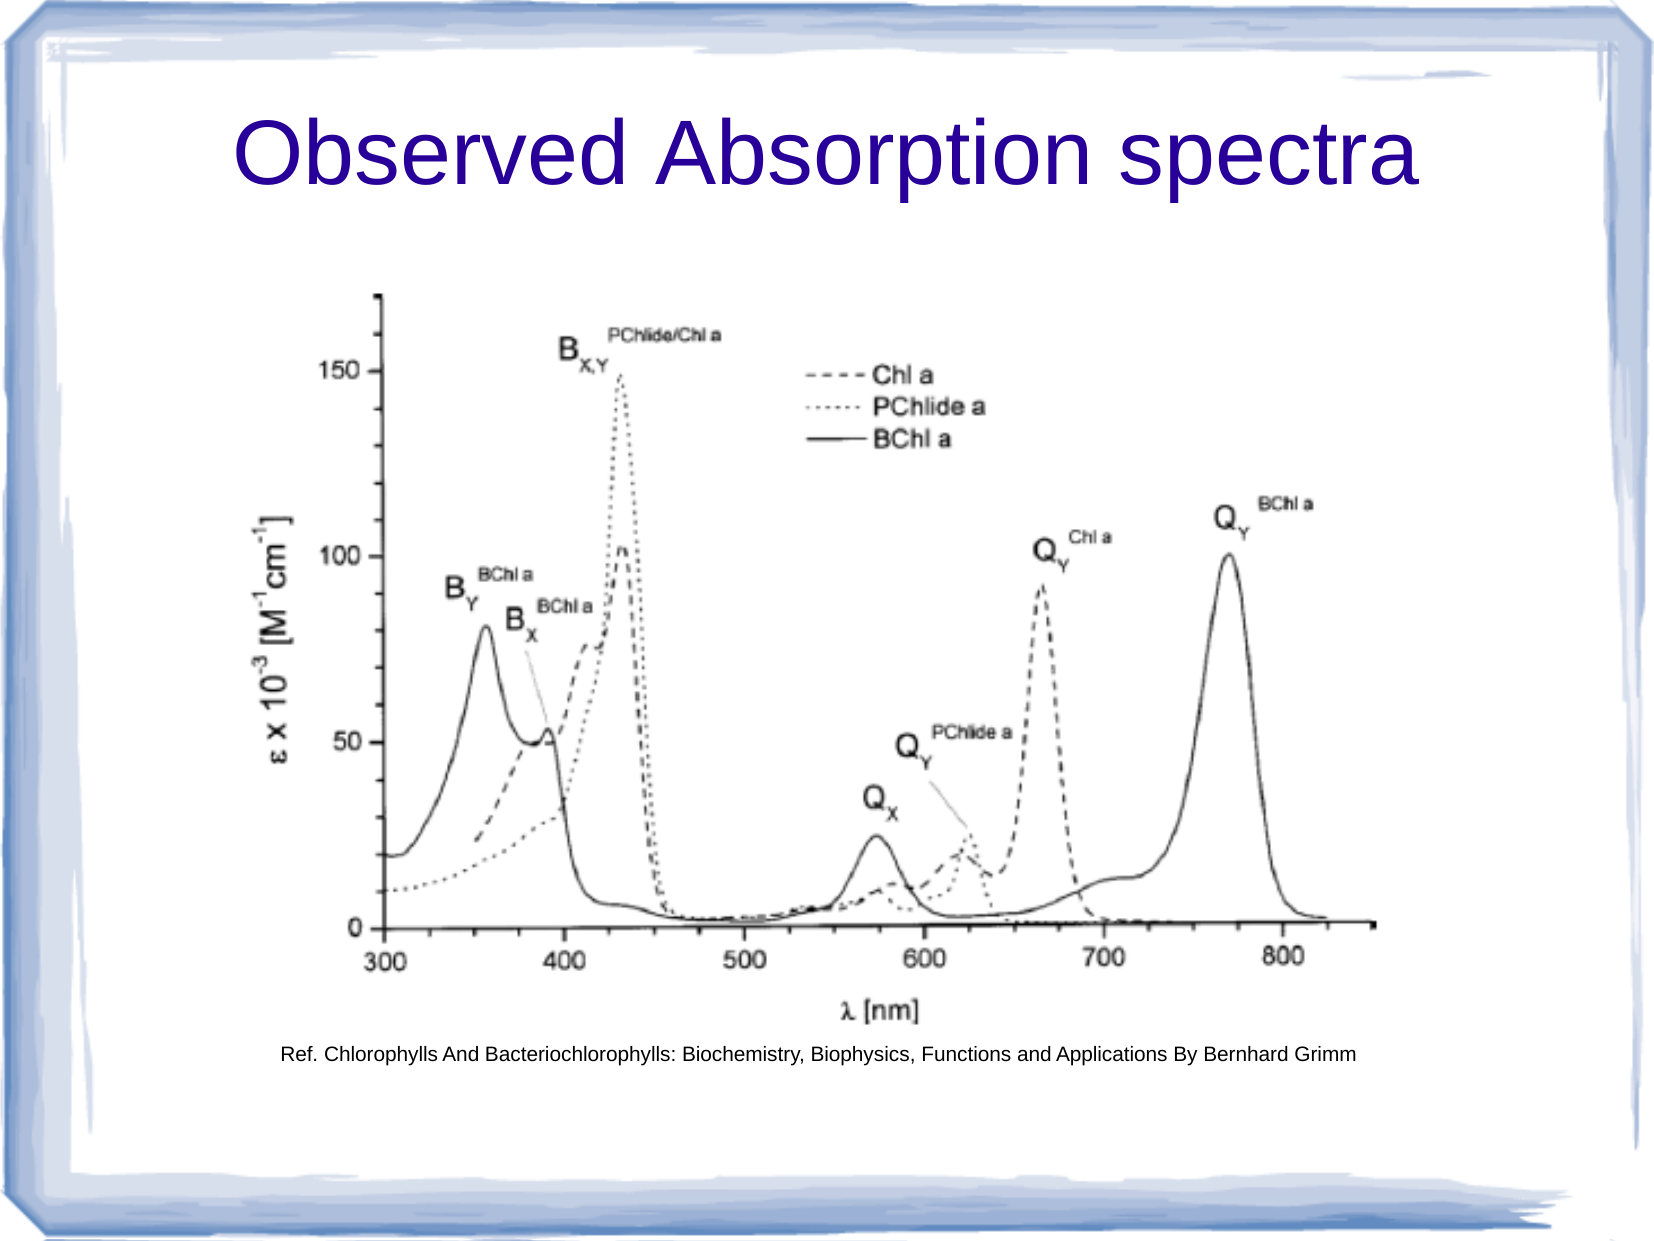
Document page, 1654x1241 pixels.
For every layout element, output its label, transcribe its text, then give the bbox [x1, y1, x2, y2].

picture [0, 0, 1654, 1241]
title Observed Absorption spectra [82, 49, 1571, 257]
text_box Ref. Chlorophylls And Bacteriochlorophylls: Biochemistry, Biophysics, Functions and Applications By Bernhard Grimm [265, 1035, 1654, 1093]
